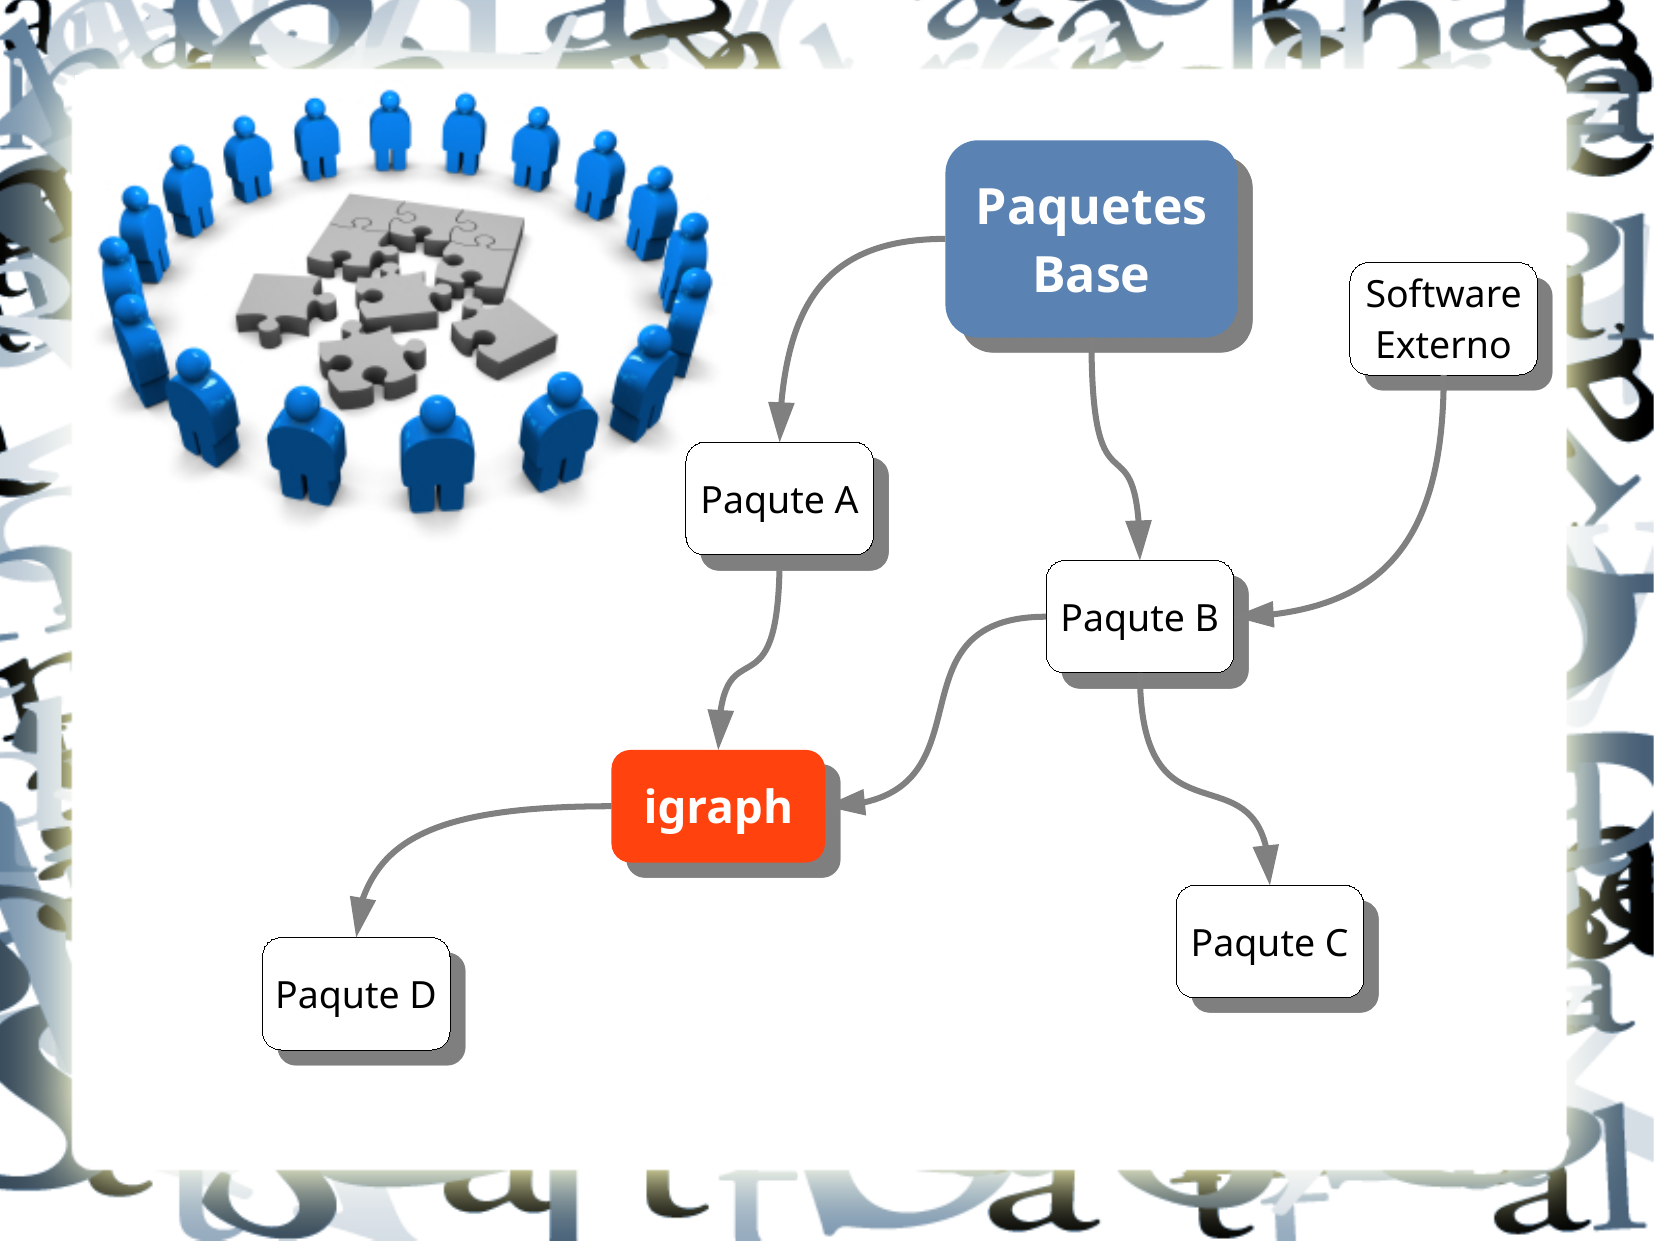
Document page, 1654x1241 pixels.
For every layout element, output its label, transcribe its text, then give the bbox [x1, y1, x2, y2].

text_box Software Externo [1349, 262, 1538, 376]
text_box Paqute A [685, 442, 874, 555]
picture [0, 0, 1654, 1241]
text_box Paqute B [1046, 560, 1234, 673]
text_box igraph [611, 749, 826, 863]
text_box Paqute C [1176, 885, 1364, 998]
text_box Paquetes Base [945, 140, 1238, 338]
text_box Paqute D [262, 937, 451, 1051]
